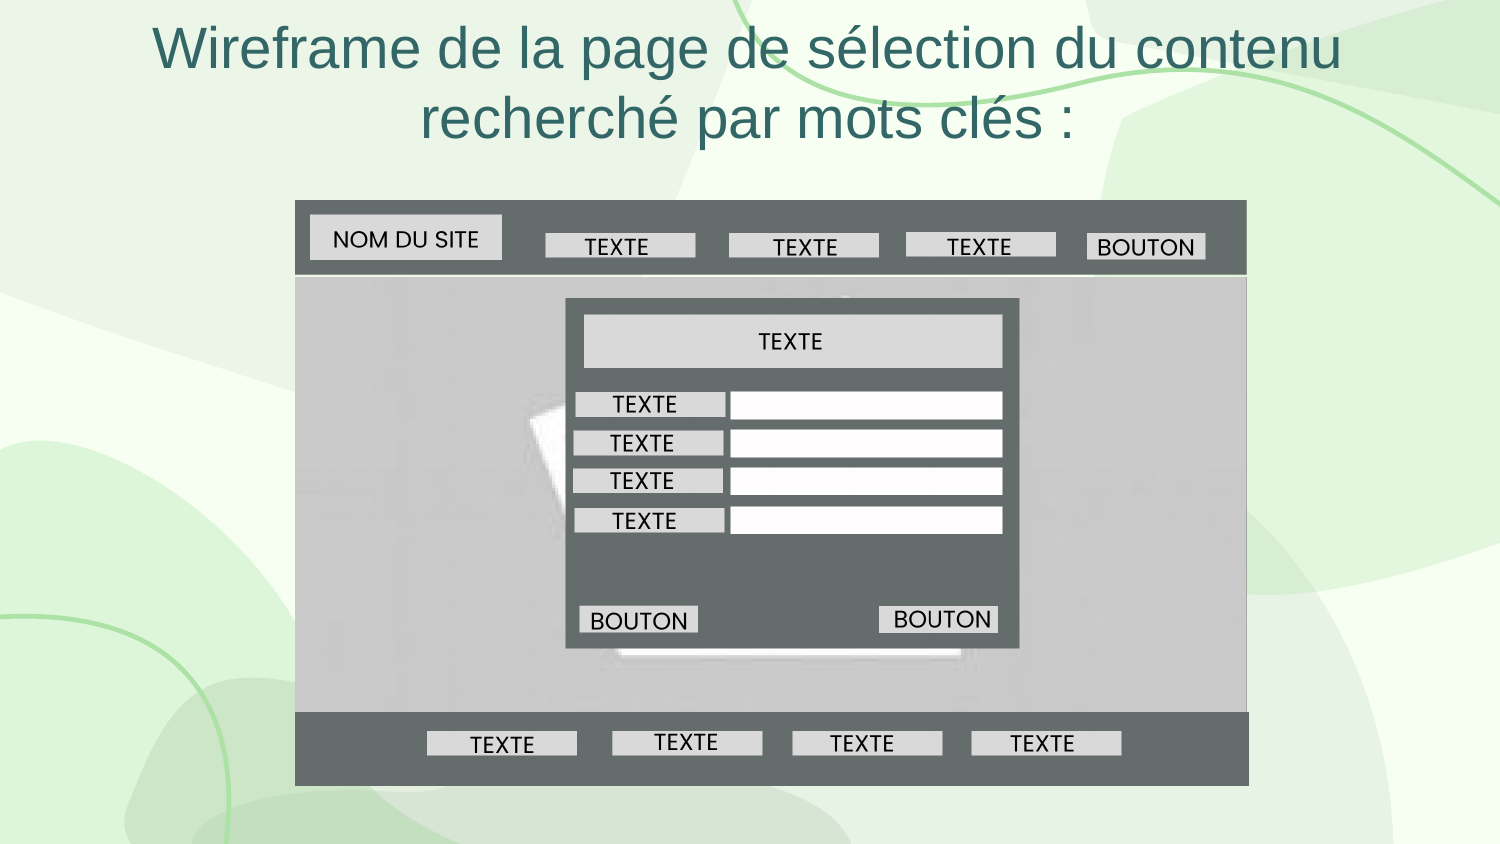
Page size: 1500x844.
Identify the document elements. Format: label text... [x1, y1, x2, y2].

title Wireframe de la page de sélection du contenu recherché par mots clés : [35, 2, 1462, 154]
picture [295, 200, 1249, 786]
